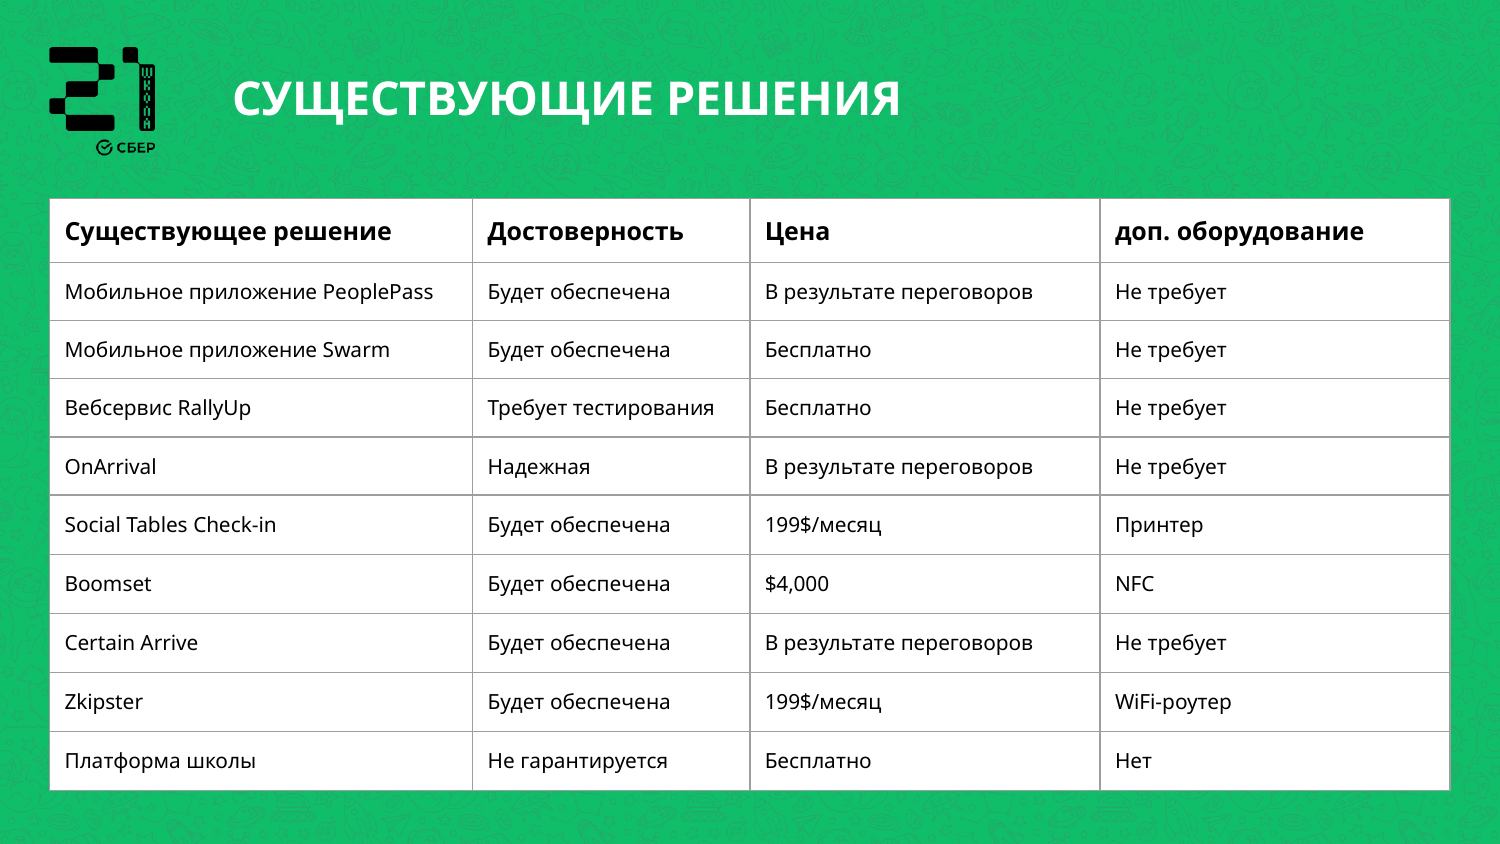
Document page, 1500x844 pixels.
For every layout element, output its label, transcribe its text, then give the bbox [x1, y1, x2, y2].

table_header Цена [751, 199, 1099, 262]
table_cell Будет обеспечена [473, 555, 749, 613]
table_cell Social Tables Check-in [50, 496, 472, 554]
table_cell WiFi-роутер [1101, 673, 1449, 731]
table_cell Мобильное приложение PeoplePass [50, 263, 472, 320]
table_cell Не гарантируется [473, 732, 749, 790]
table_cell Не требует [1101, 614, 1449, 672]
table_cell $4,000 [751, 555, 1099, 613]
table_cell Будет обеспечена [473, 673, 749, 731]
table_cell Принтер [1101, 496, 1449, 554]
table_cell Платформа школы [50, 732, 472, 790]
table_cell NFC [1101, 555, 1449, 613]
table_cell В результате переговоров [751, 438, 1099, 494]
table_cell Не требует [1101, 438, 1449, 494]
table_header доп. оборудование [1101, 199, 1449, 262]
table_cell В результате переговоров [751, 614, 1099, 672]
table_header Достоверность [473, 199, 749, 262]
table_cell OnArrival [50, 438, 472, 494]
table_cell Надежная [473, 438, 749, 494]
table_cell Бесплатно [751, 321, 1099, 378]
table_cell 199$/месяц [751, 673, 1099, 731]
table_cell Boomset [50, 555, 472, 613]
table_cell Certain Arrive [50, 614, 472, 672]
table_cell Zkipster [50, 673, 472, 731]
table_cell Бесплатно [751, 732, 1099, 790]
table_cell Не требует [1101, 379, 1449, 436]
picture [0, 0, 1500, 844]
table_cell Требует тестирования [473, 379, 749, 436]
table_cell Не требует [1101, 263, 1449, 320]
table_cell Будет обеспечена [473, 321, 749, 378]
table_cell Вебсервис RallyUp [50, 379, 472, 436]
table_cell В результате переговоров [751, 263, 1099, 320]
table_cell Бесплатно [751, 379, 1099, 436]
table_cell Будет обеспечена [473, 614, 749, 672]
table_cell Будет обеспечена [473, 263, 749, 320]
table_cell Мобильное приложение Swarm [50, 321, 472, 378]
table_header Существующее решение [50, 199, 472, 262]
table_cell 199$/месяц [751, 496, 1099, 554]
title СУЩЕСТВУЮЩИЕ РЕШЕНИЯ [217, 50, 1459, 145]
table_cell Нет [1101, 732, 1449, 790]
table_cell Не требует [1101, 321, 1449, 378]
table_cell Будет обеспечена [473, 496, 749, 554]
